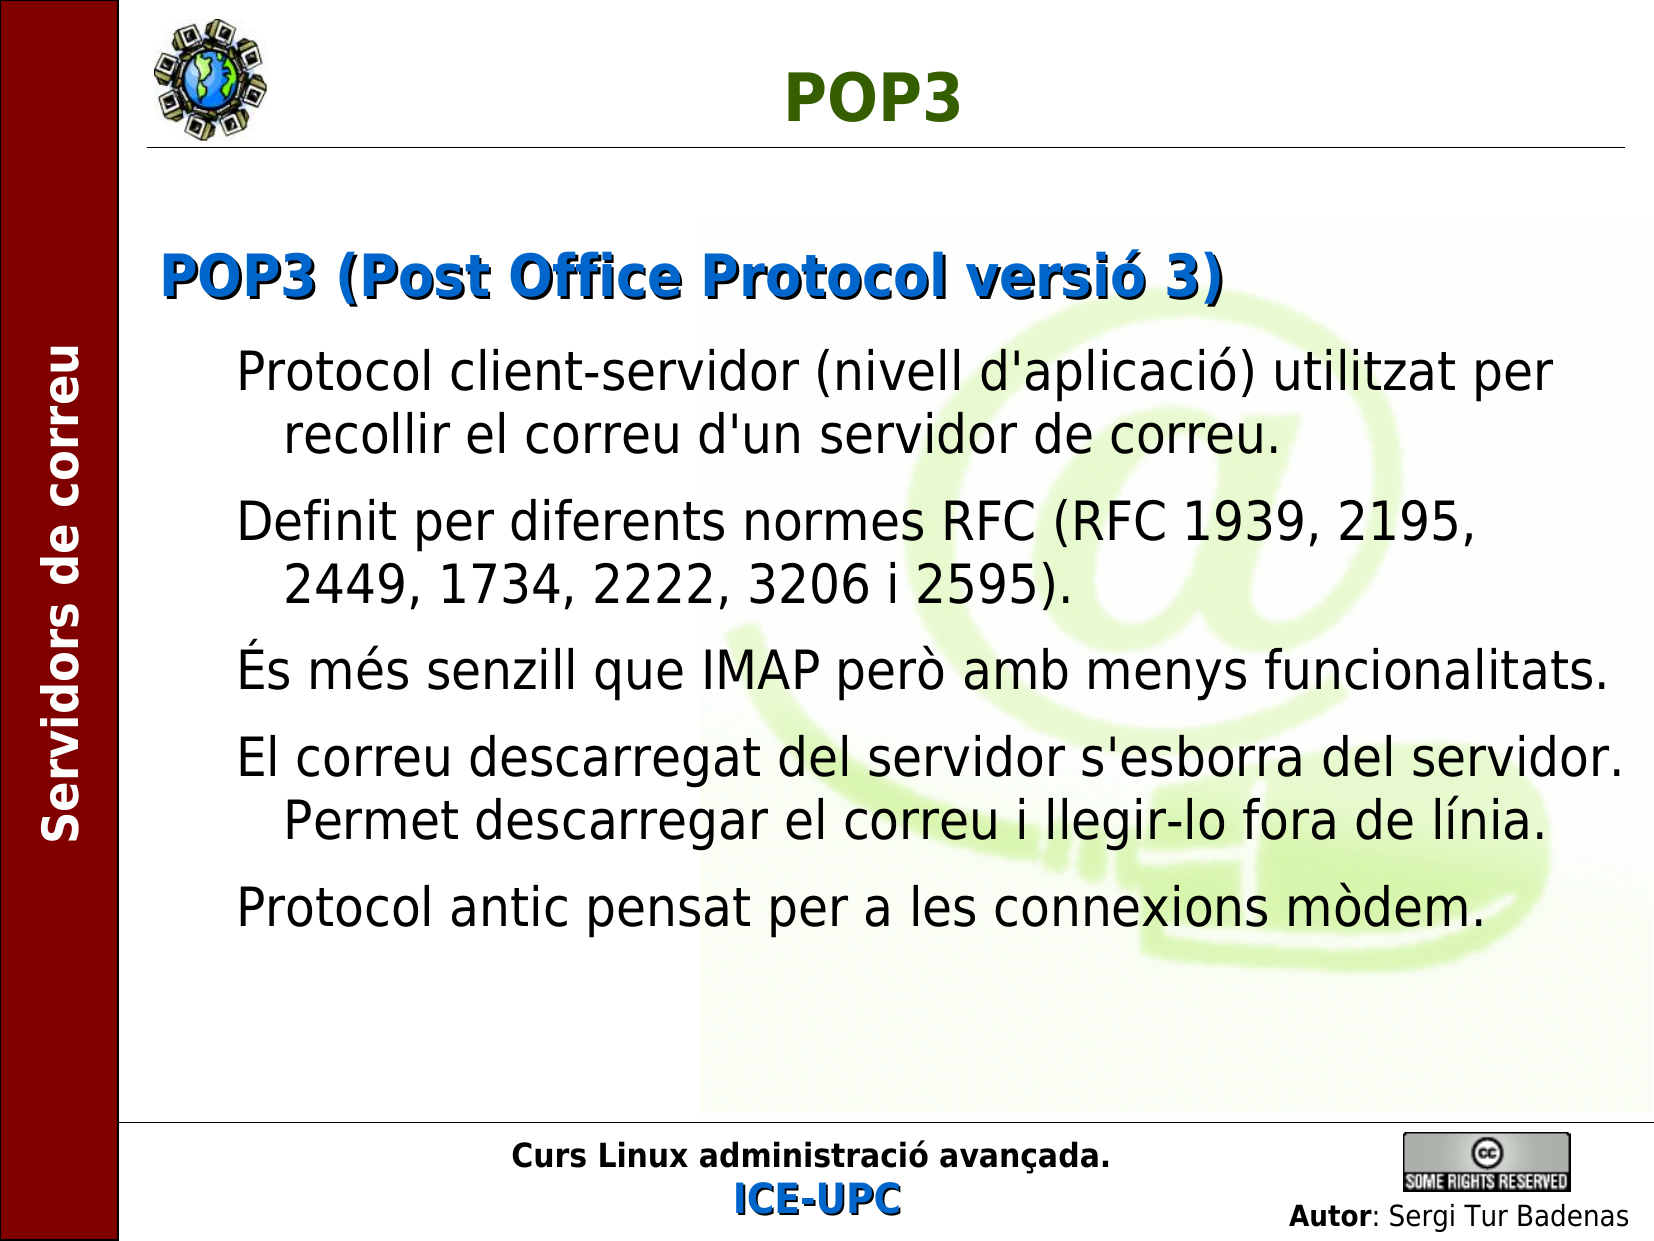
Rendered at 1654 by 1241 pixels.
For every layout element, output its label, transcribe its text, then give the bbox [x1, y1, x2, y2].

picture [700, 217, 1654, 1113]
title POP3 [129, 49, 1619, 148]
list POP3 (Post Office Protocol versió 3) Protocol client-servidor (nivell d'aplicació) utilitzat per recollir el correu d'un servidor de correu. Definit per diferents normes RFC (RFC 1939, 2195, 2449, 1734, 2222, 3206 i 2595). És més senzill que IMAP però amb menys funcionalitats. El correu descarregat del servidor s'esborra del servidor. Permet descarregar el correu i llegir-lo fora de línia. Protocol antic pensat per a les connexions mòdem. [141, 242, 1630, 1078]
picture [1403, 1132, 1571, 1192]
picture [154, 19, 268, 49]
